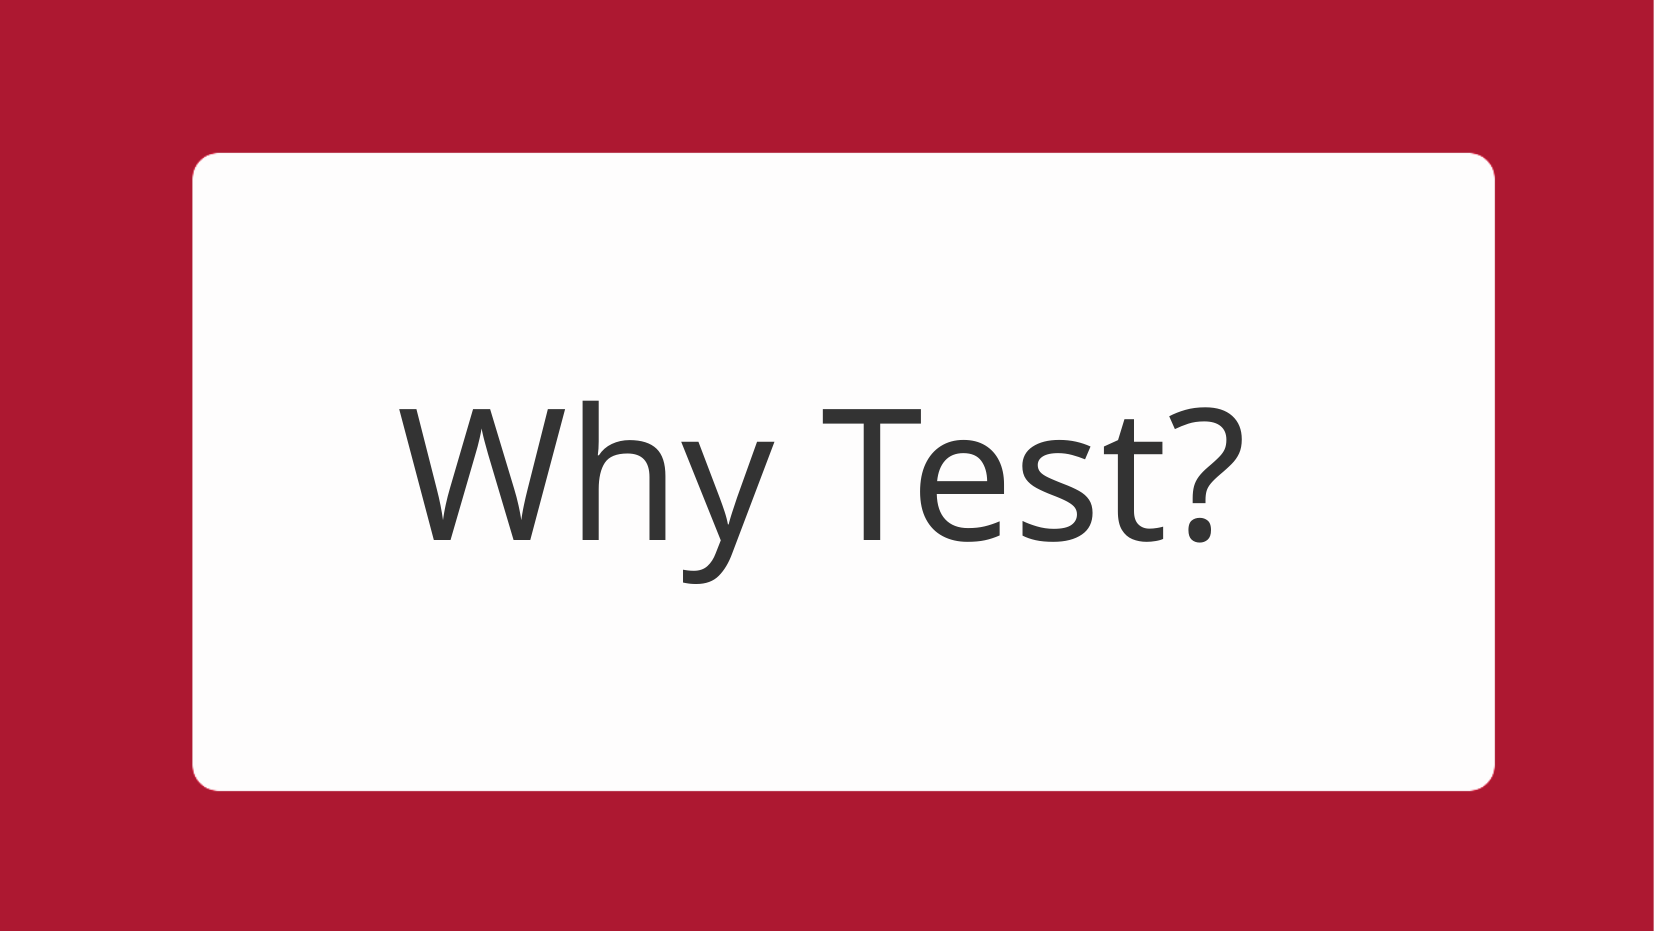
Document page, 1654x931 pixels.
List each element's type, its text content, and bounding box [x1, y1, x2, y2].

picture [0, 0, 1654, 931]
title Why Test? [64, 60, 1582, 879]
